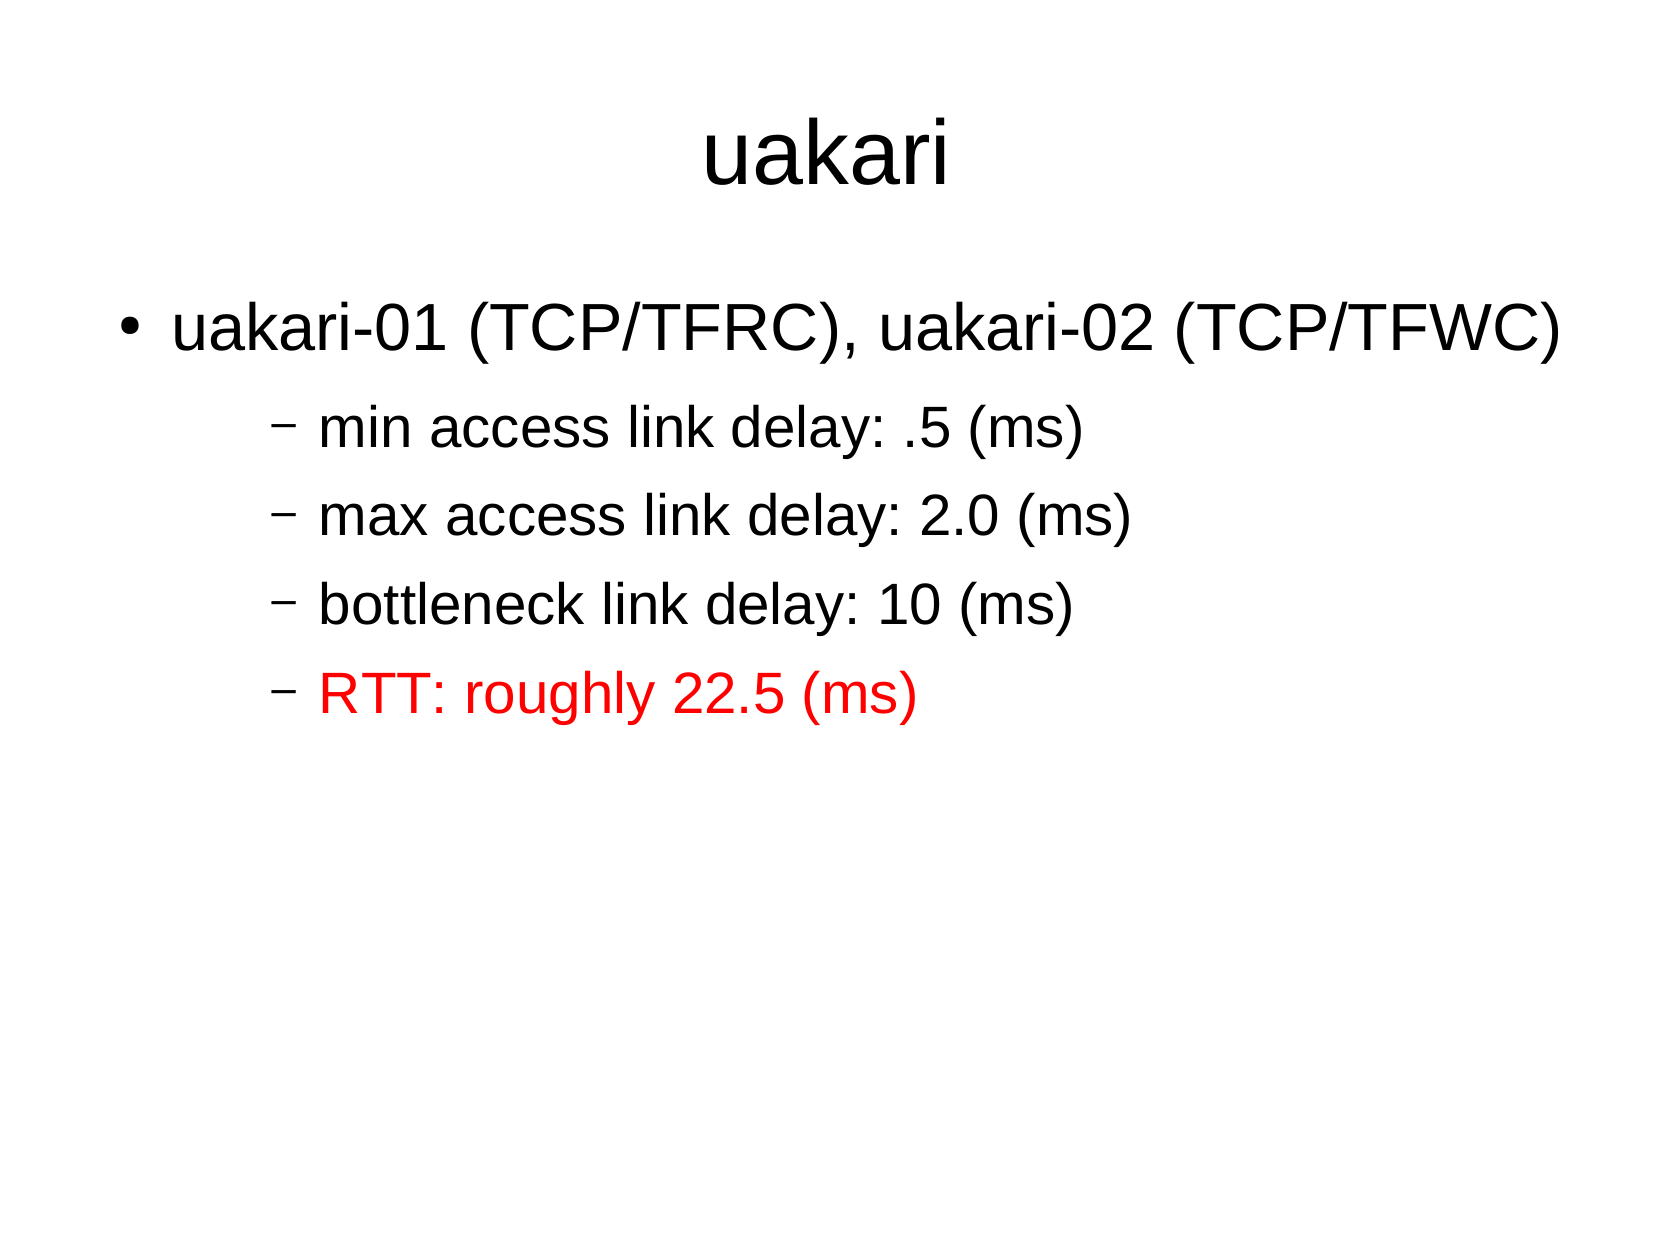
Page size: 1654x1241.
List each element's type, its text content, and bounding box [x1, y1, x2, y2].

list uakari-01 (TCP/TFRC), uakari-02 (TCP/TFWC) min access link delay: .5 (ms) max access link delay: 2.0 (ms) bottleneck link delay: 10 (ms) RTT: roughly 22.5 (ms) [82, 290, 1571, 1109]
title uakari [82, 49, 1571, 257]
